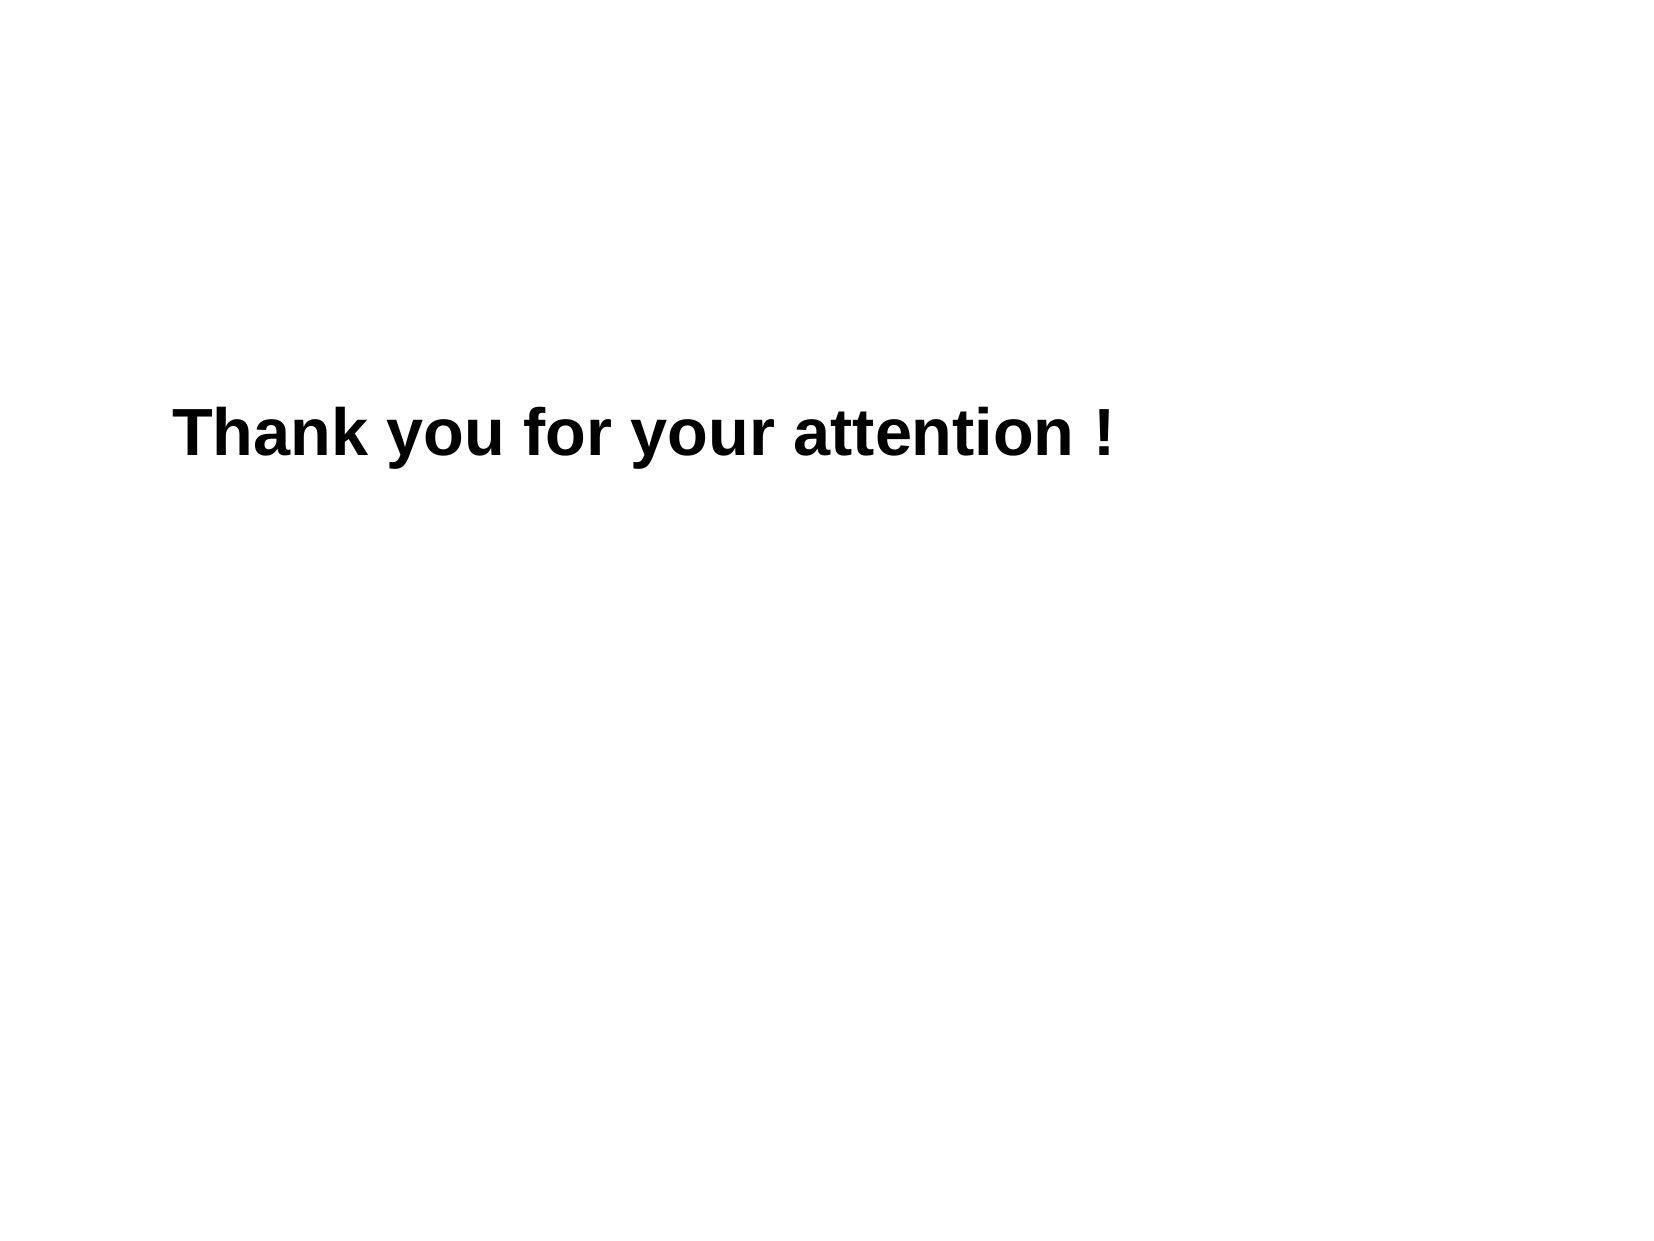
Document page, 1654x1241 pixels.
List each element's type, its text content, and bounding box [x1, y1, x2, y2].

list Thank you for your attention ! [82, 290, 1571, 1010]
